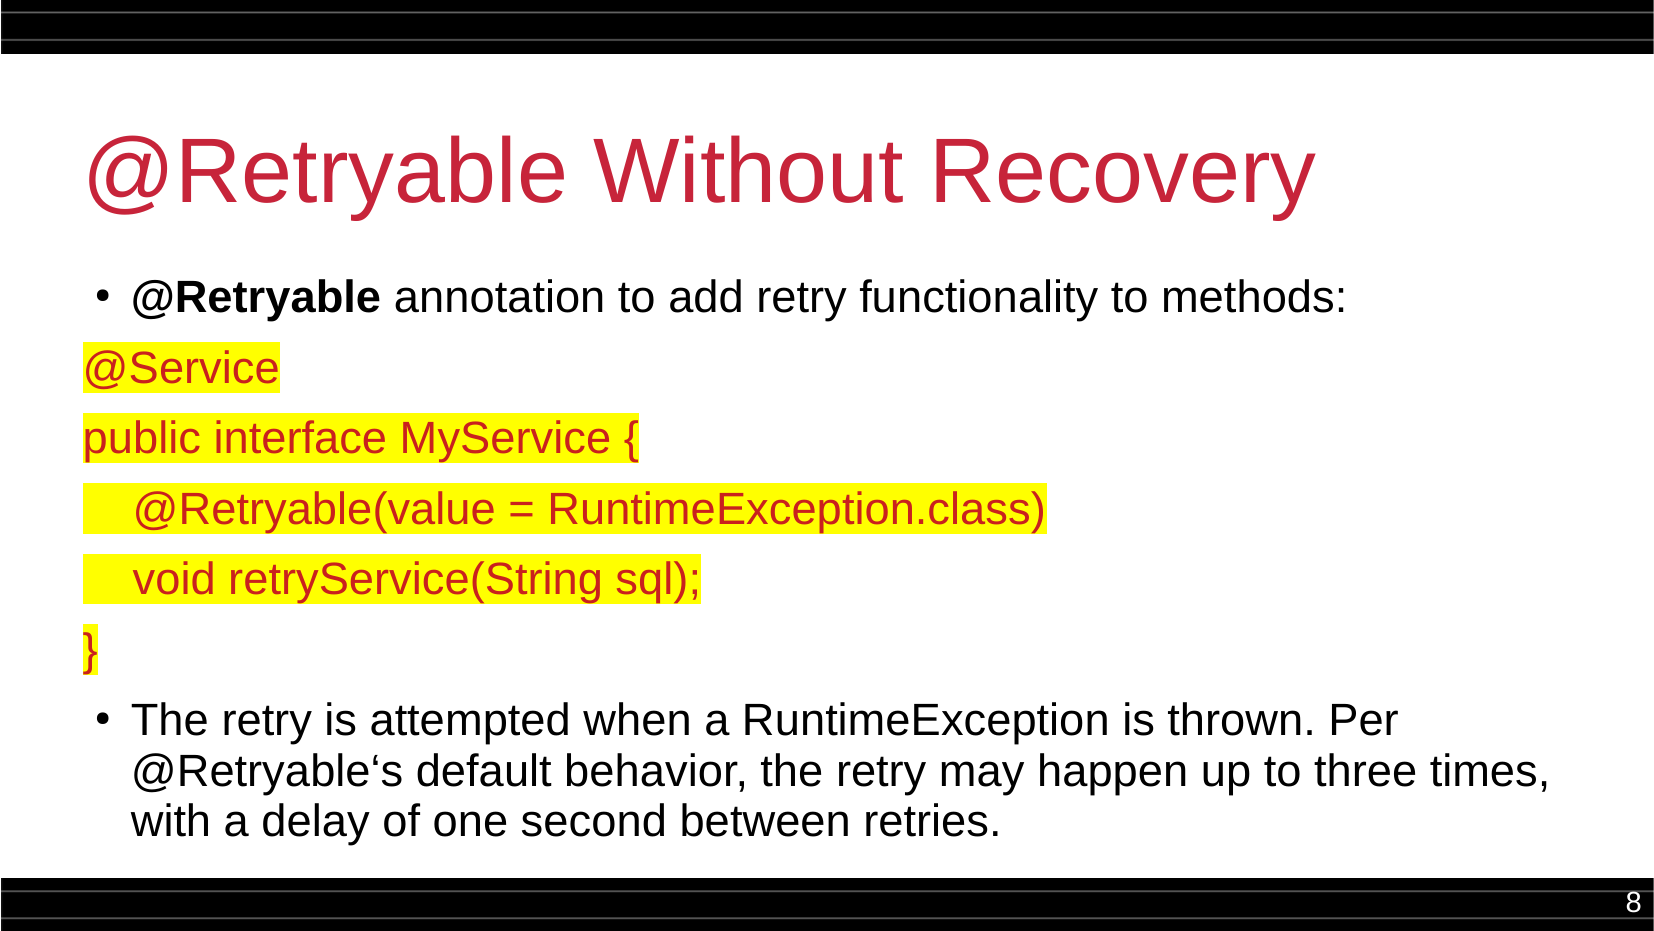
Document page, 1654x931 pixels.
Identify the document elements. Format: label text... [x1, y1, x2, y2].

title @Retryable Without Recovery [82, 92, 1571, 249]
list @Retryable annotation to add retry functionality to methods: @Service public interface MyService { @Retryable(value = RuntimeException.class) void retryService(String sql); } The retry is attempted when a RuntimeException is thrown. Per @Retryable‘s default behavior, the retry may happen up to three times, with a delay of one second between retries. [82, 271, 1571, 851]
picture [1, 878, 1654, 931]
picture [1, 0, 1654, 54]
